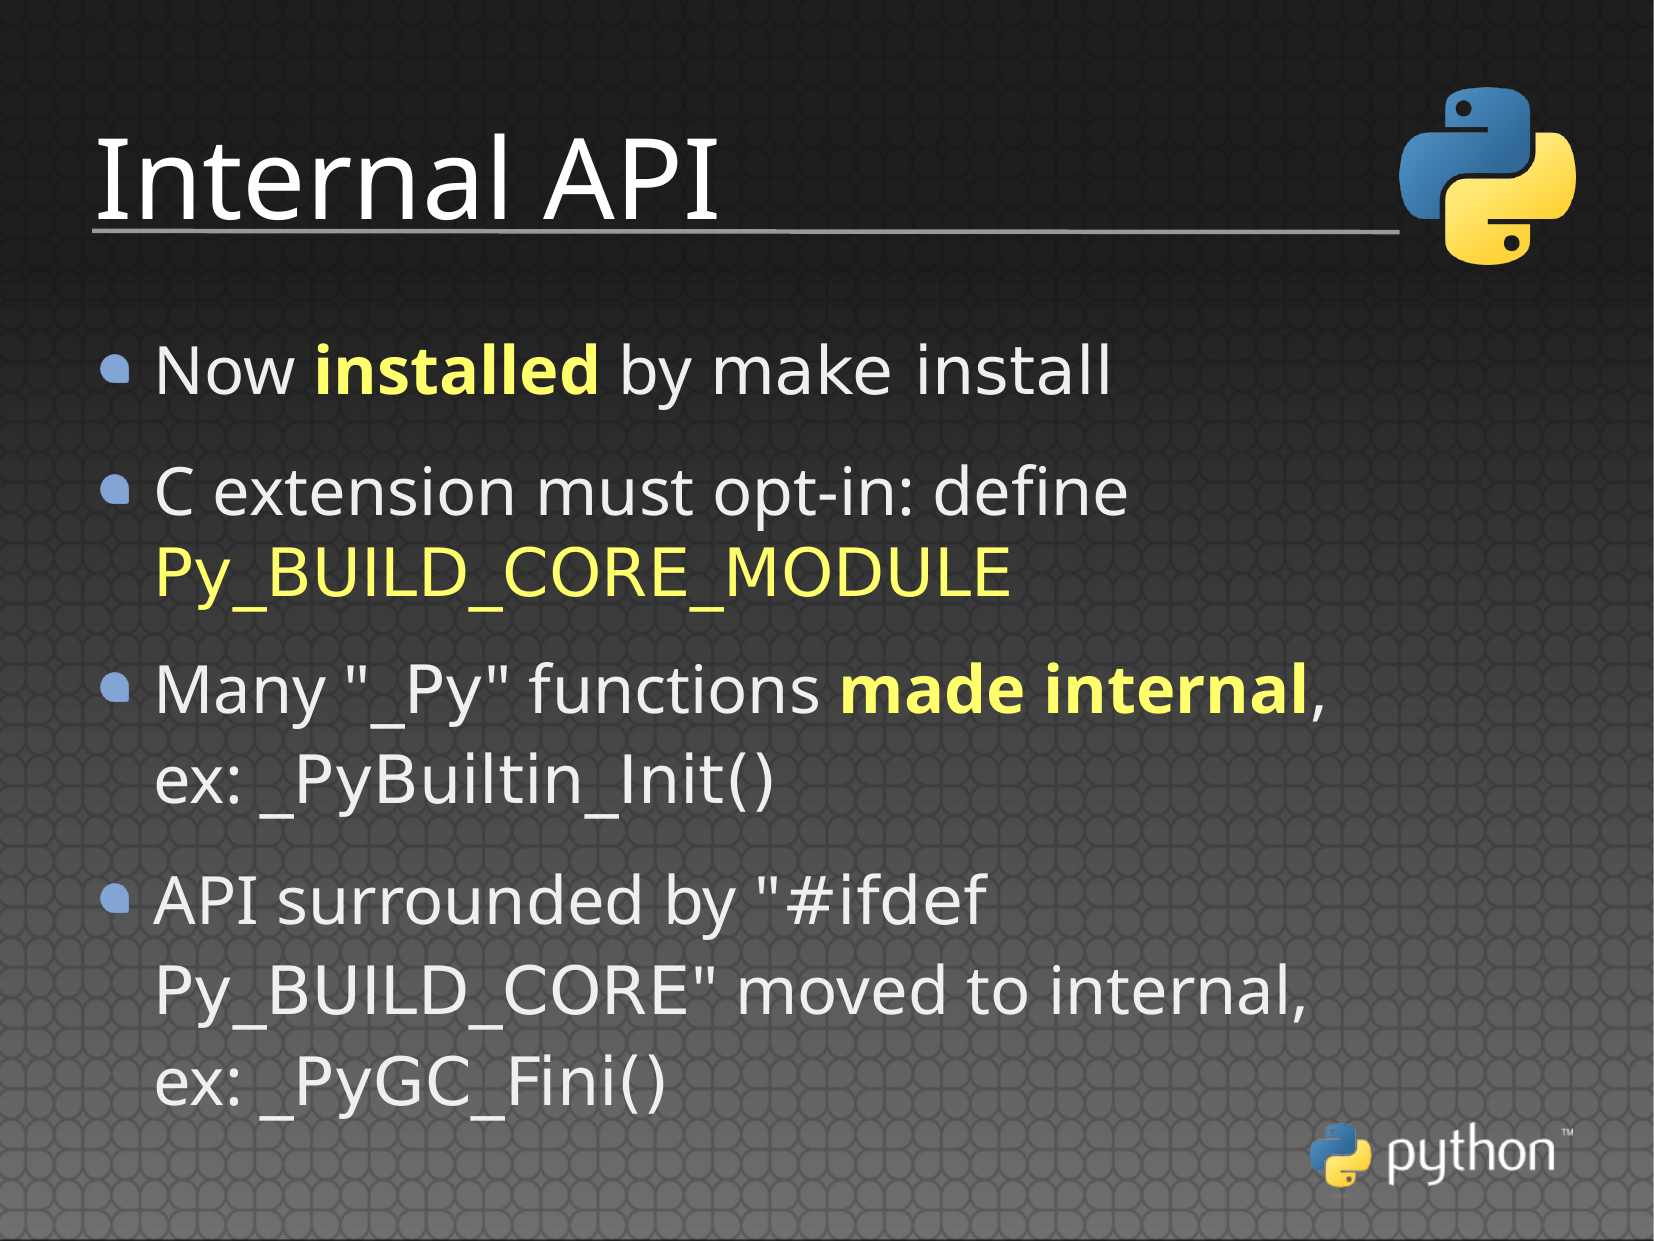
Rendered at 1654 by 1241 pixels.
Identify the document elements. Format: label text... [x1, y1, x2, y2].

list Now installed by make install C extension must opt-in: define Py_BUILD_CORE_MODULE Many "_Py" functions made internal, ex: _PyBuiltin_Init() API surrounded by "#ifdef Py_BUILD_CORE" moved to internal, ex: _PyGC_Fini() [82, 323, 1571, 1080]
picture [0, 0, 1654, 1241]
title Internal API [94, 100, 1426, 251]
